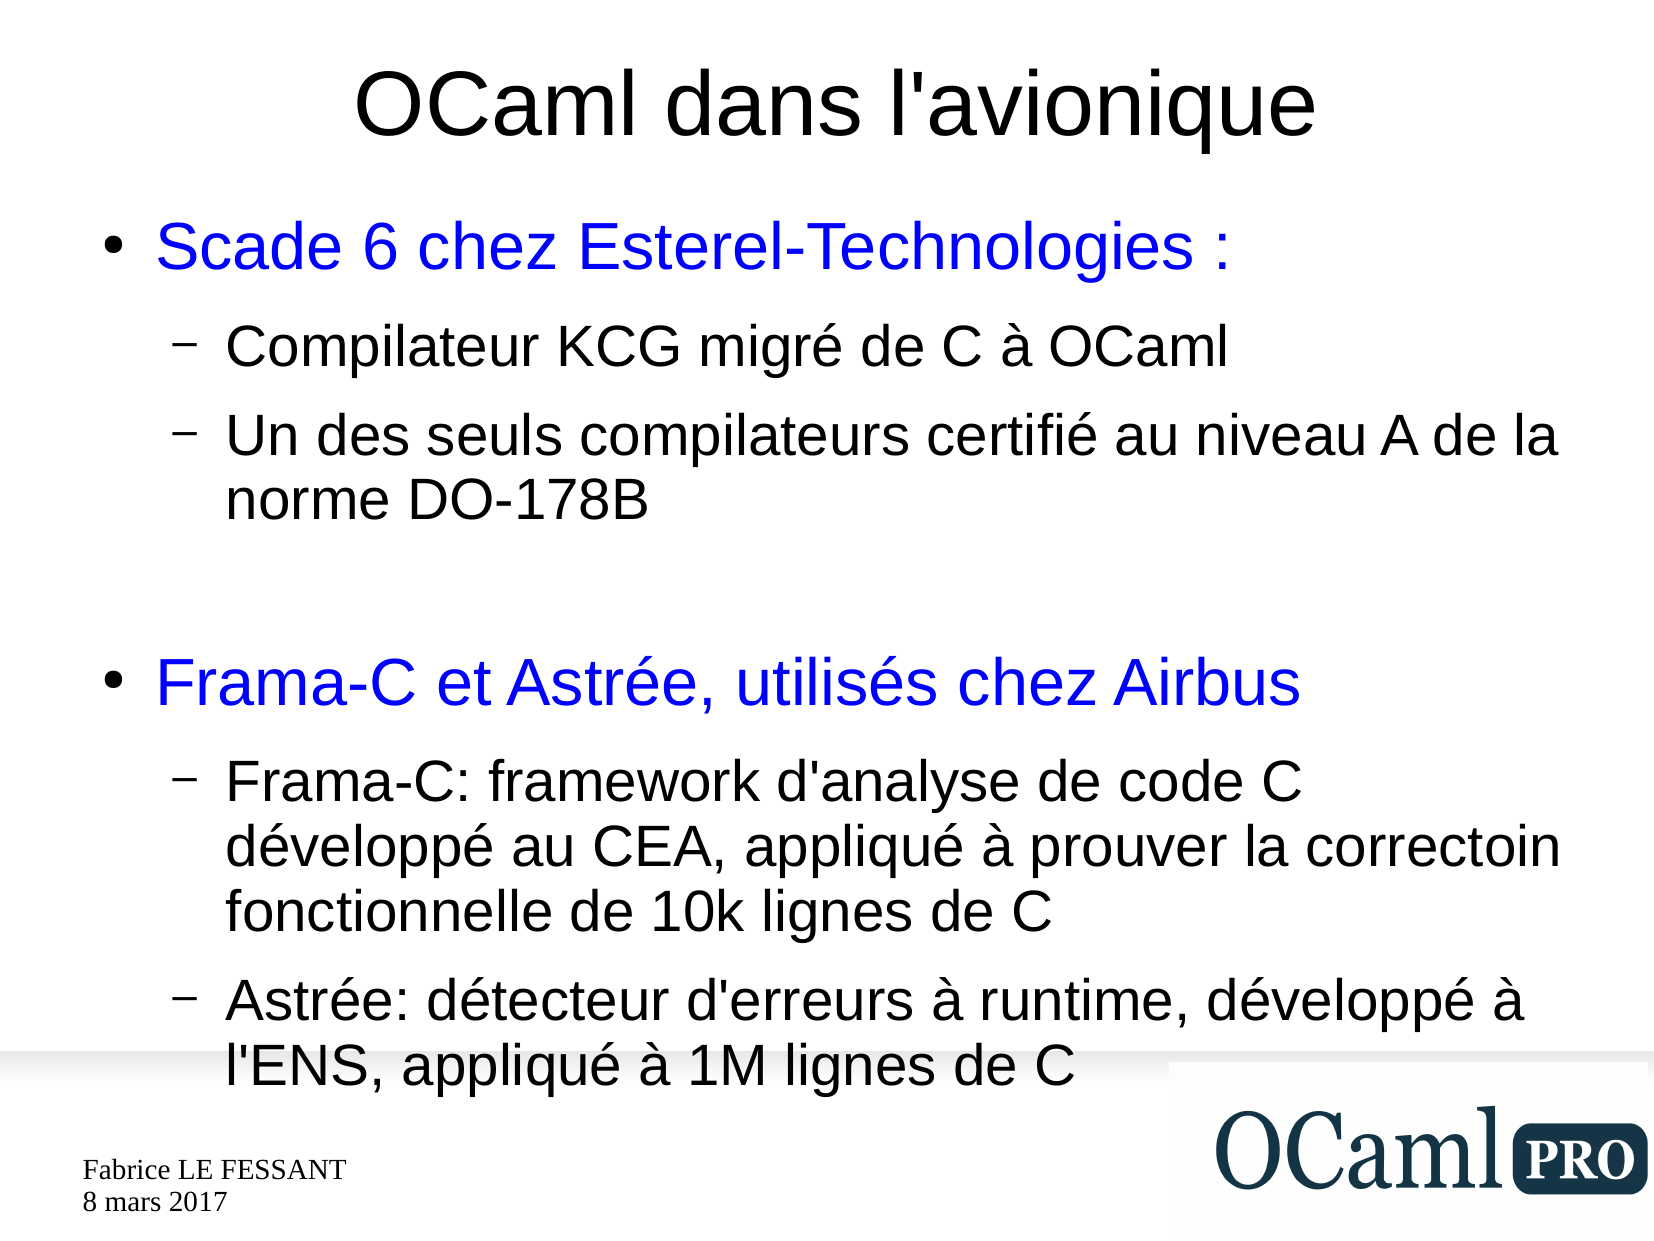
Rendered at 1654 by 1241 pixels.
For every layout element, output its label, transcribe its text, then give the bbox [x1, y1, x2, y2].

title OCaml dans l'avionique [76, 7, 1565, 200]
picture [1169, 1062, 1648, 1240]
list Scade 6 chez Esterel-Technologies : Compilateur KCG migré de C à OCaml Un des seuls compilateurs certifié au niveau A de la norme DO-178B Frama-C et Astrée, utilisés chez Airbus Frama-C: framework d'analyse de code C développé au CEA, appliqué à prouver la correctoin fonctionnelle de 10k lignes de C Astrée: détecteur d'erreurs à runtime, développé à l'ENS, appliqué à 1M lignes de C [84, 209, 1573, 1187]
